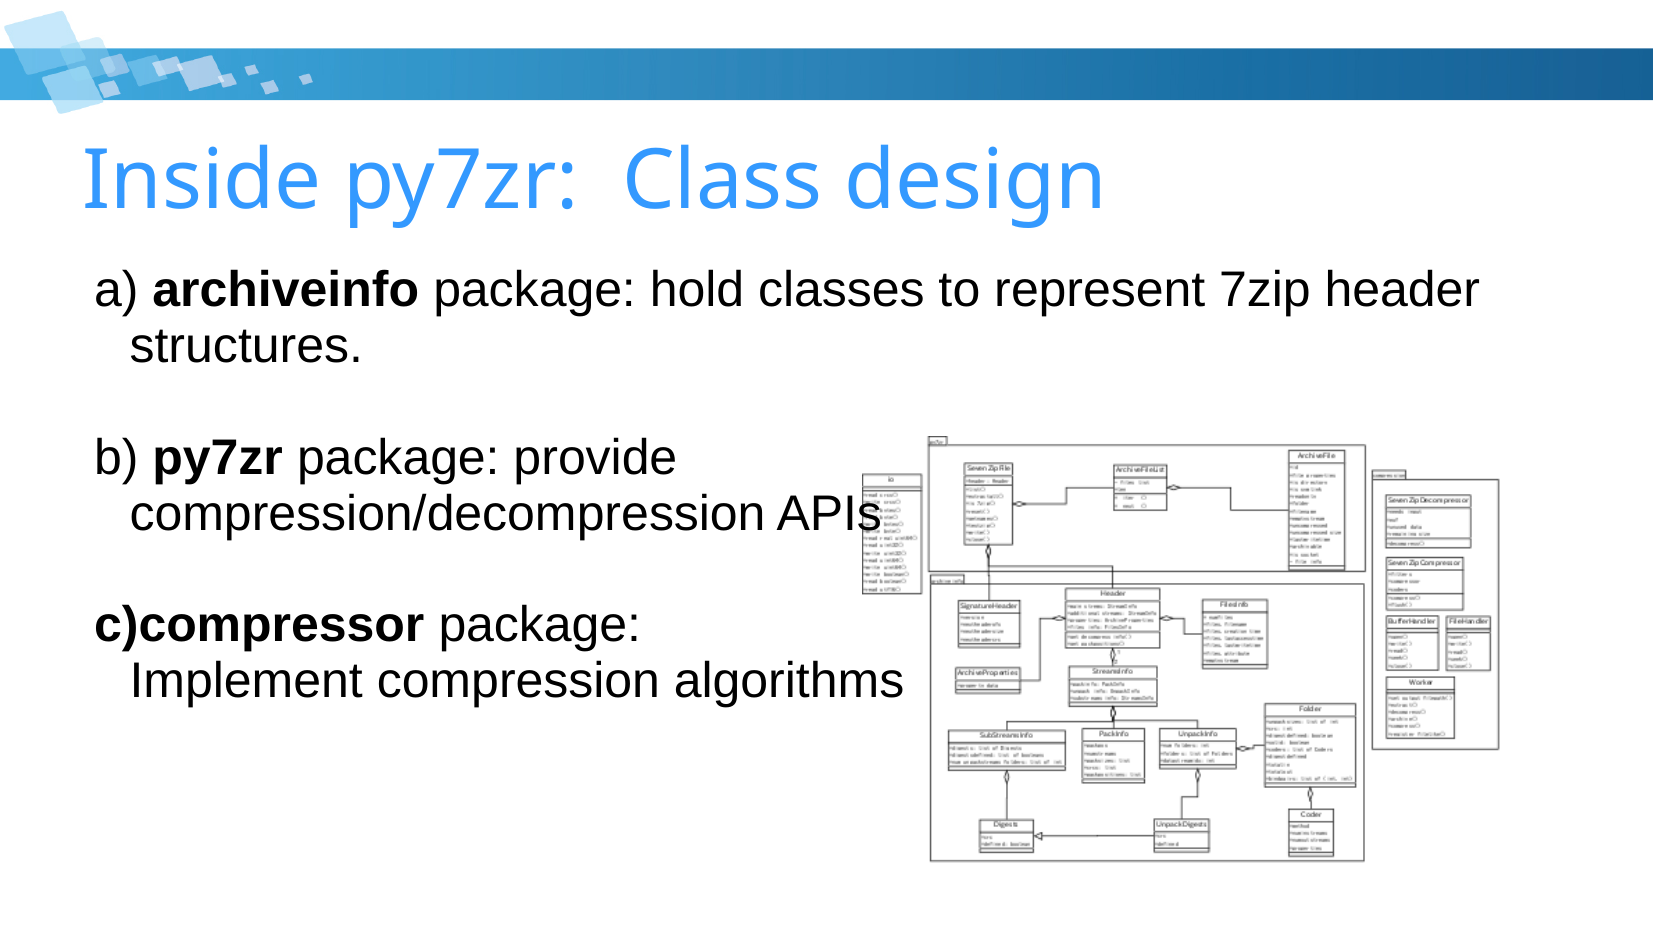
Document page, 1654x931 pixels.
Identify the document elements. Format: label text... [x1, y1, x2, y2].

text_box archiveinfo package: hold classes to represent 7zip header structures. py7zr package: provide compression/decompression APIs compressor package: Implement compression algorithms [79, 254, 1524, 771]
picture [0, 0, 1653, 929]
title Inside py7zr: Class design [82, 99, 1571, 255]
